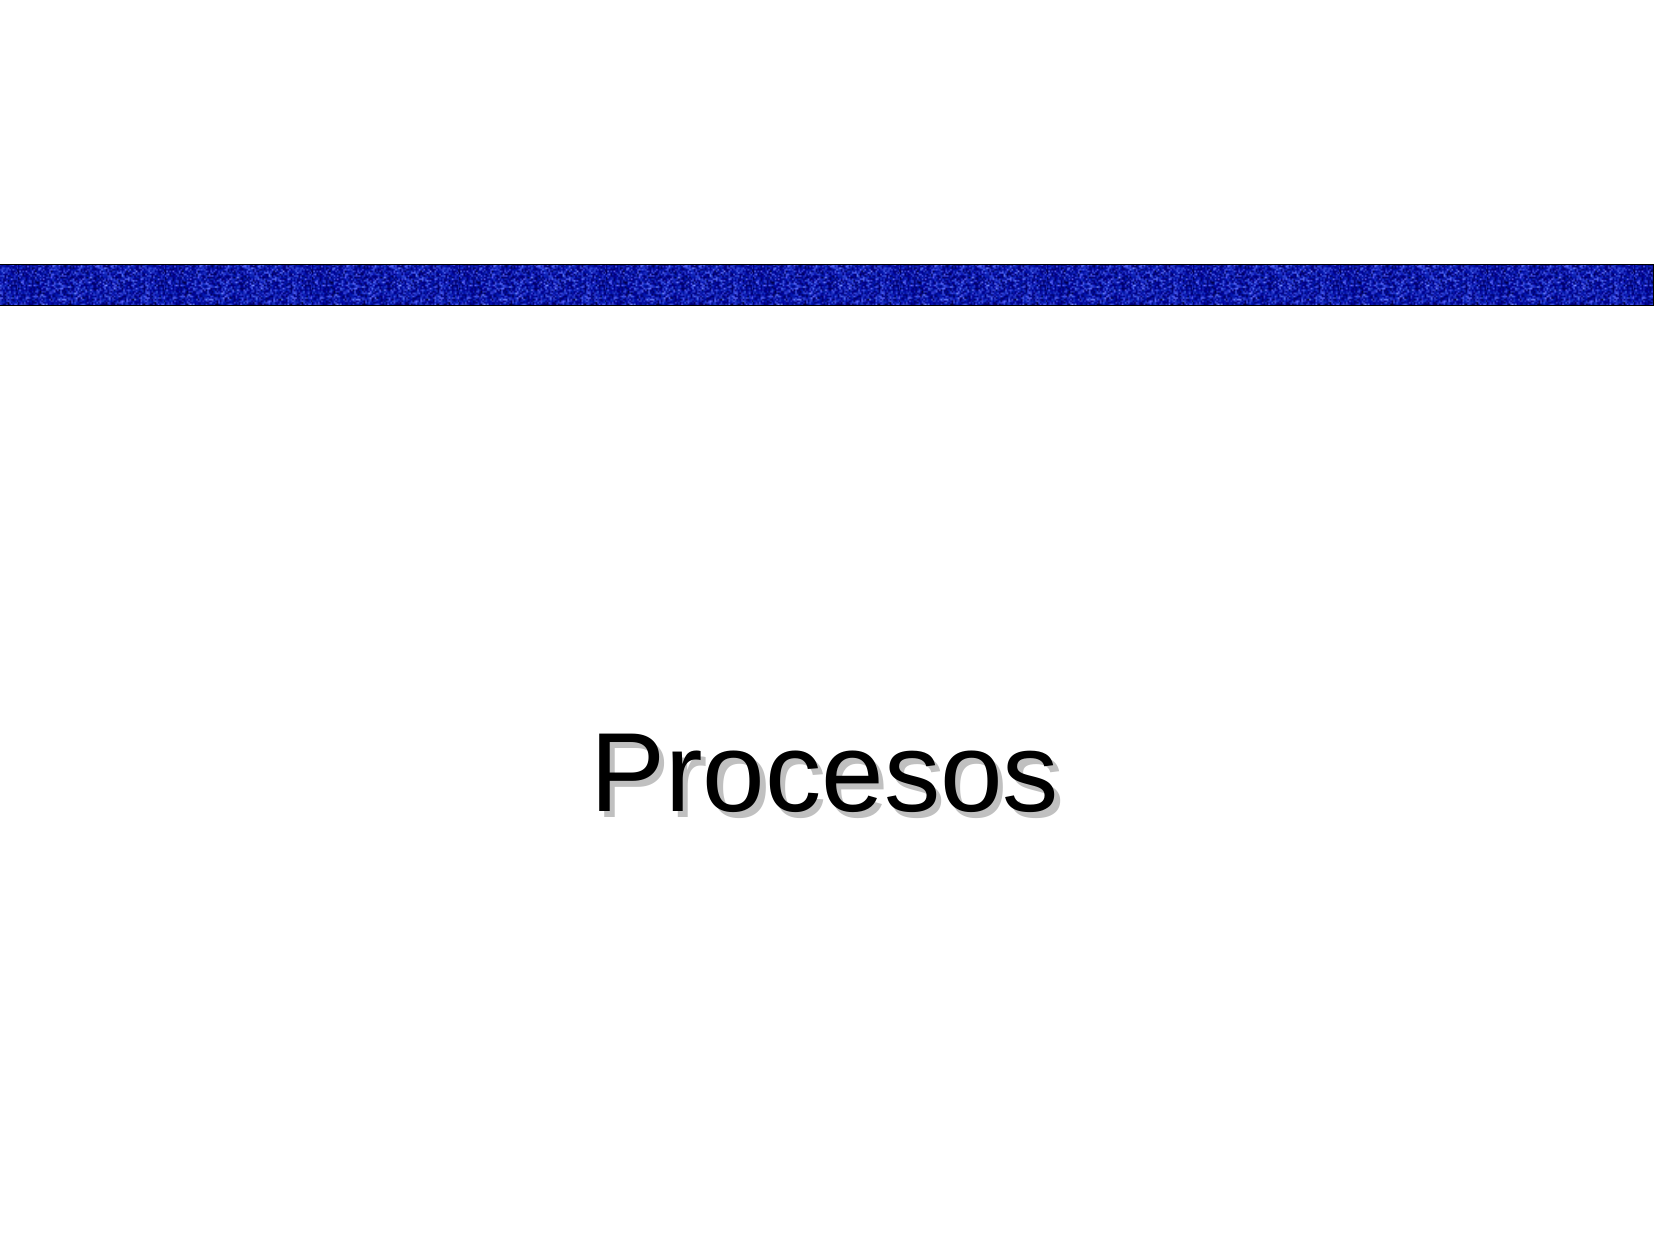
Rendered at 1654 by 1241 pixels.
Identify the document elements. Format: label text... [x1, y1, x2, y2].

picture [0, 265, 1653, 305]
subtitle Procesos [101, 370, 1549, 1175]
